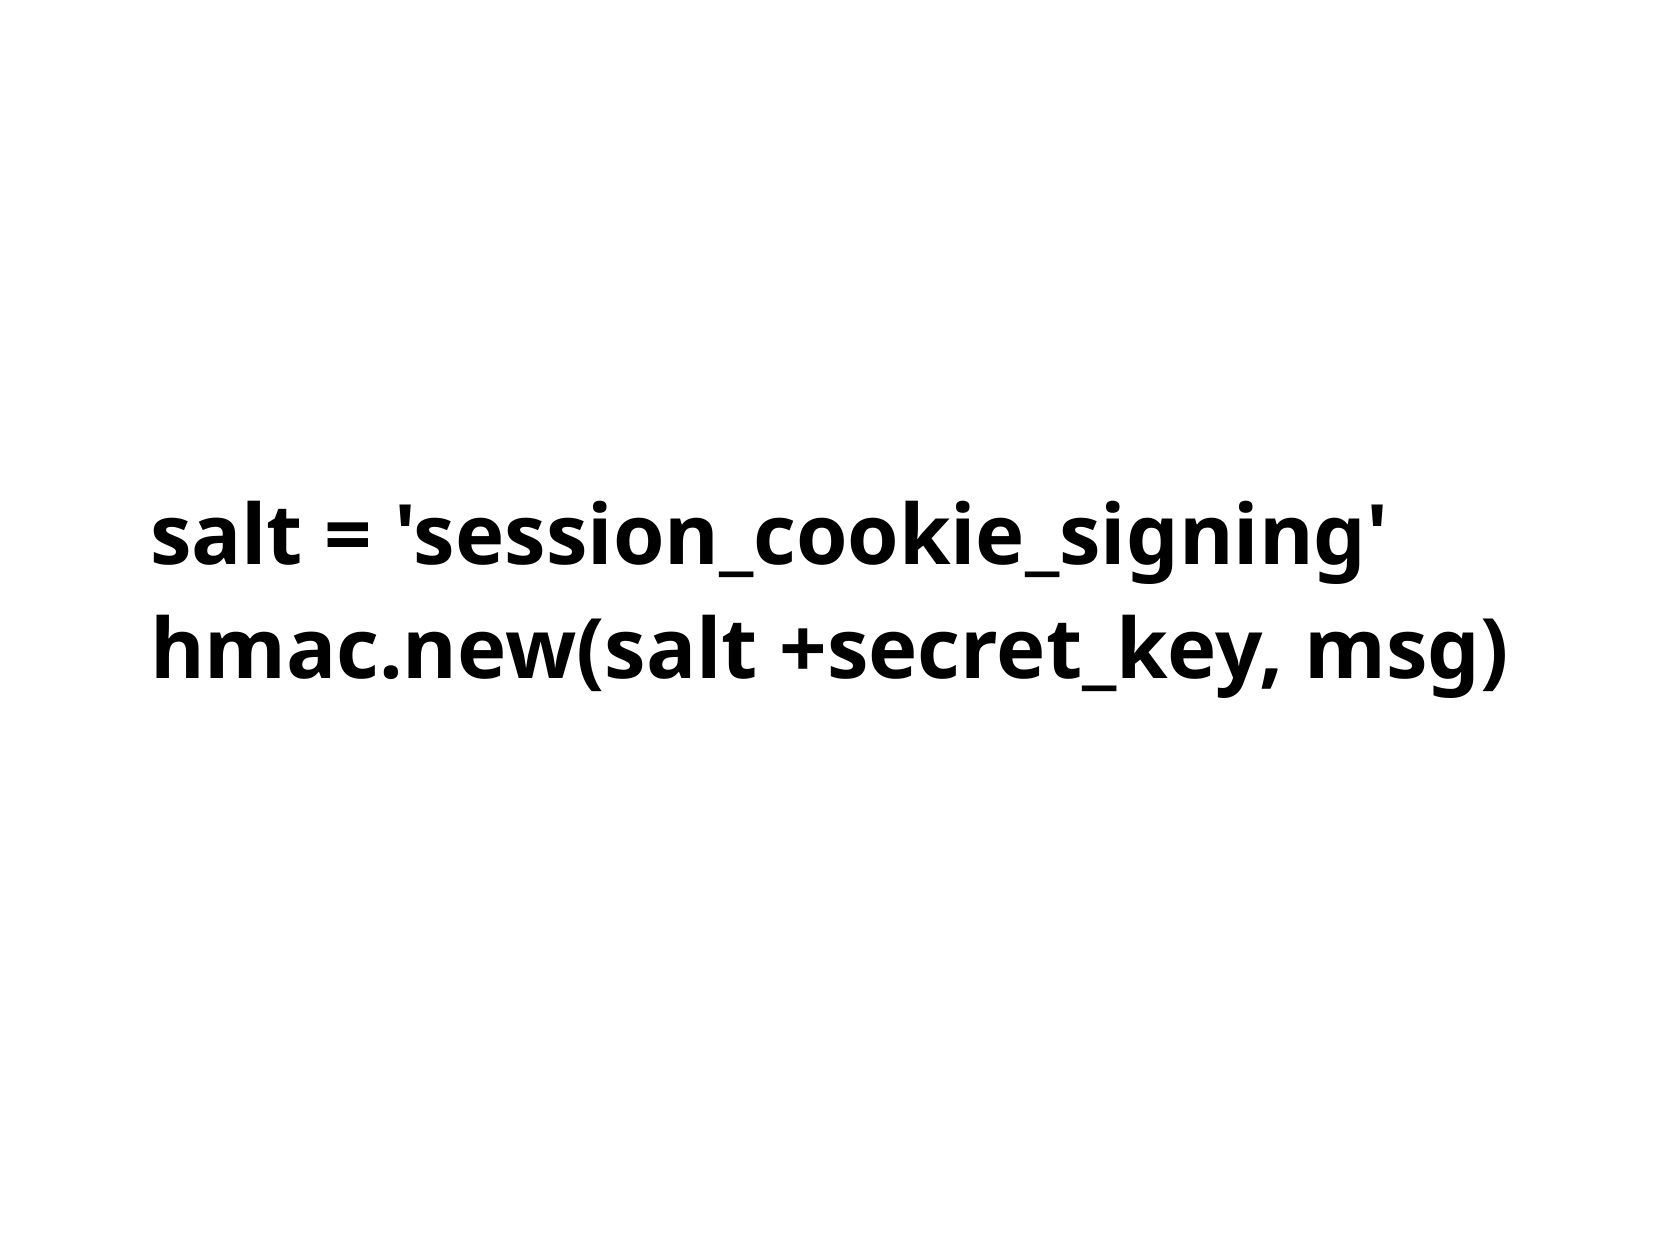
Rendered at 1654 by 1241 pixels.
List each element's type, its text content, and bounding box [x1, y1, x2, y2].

subtitle salt = 'session_cookie_signing' hmac.new(salt +secret_key, msg) [150, 60, 1639, 1120]
